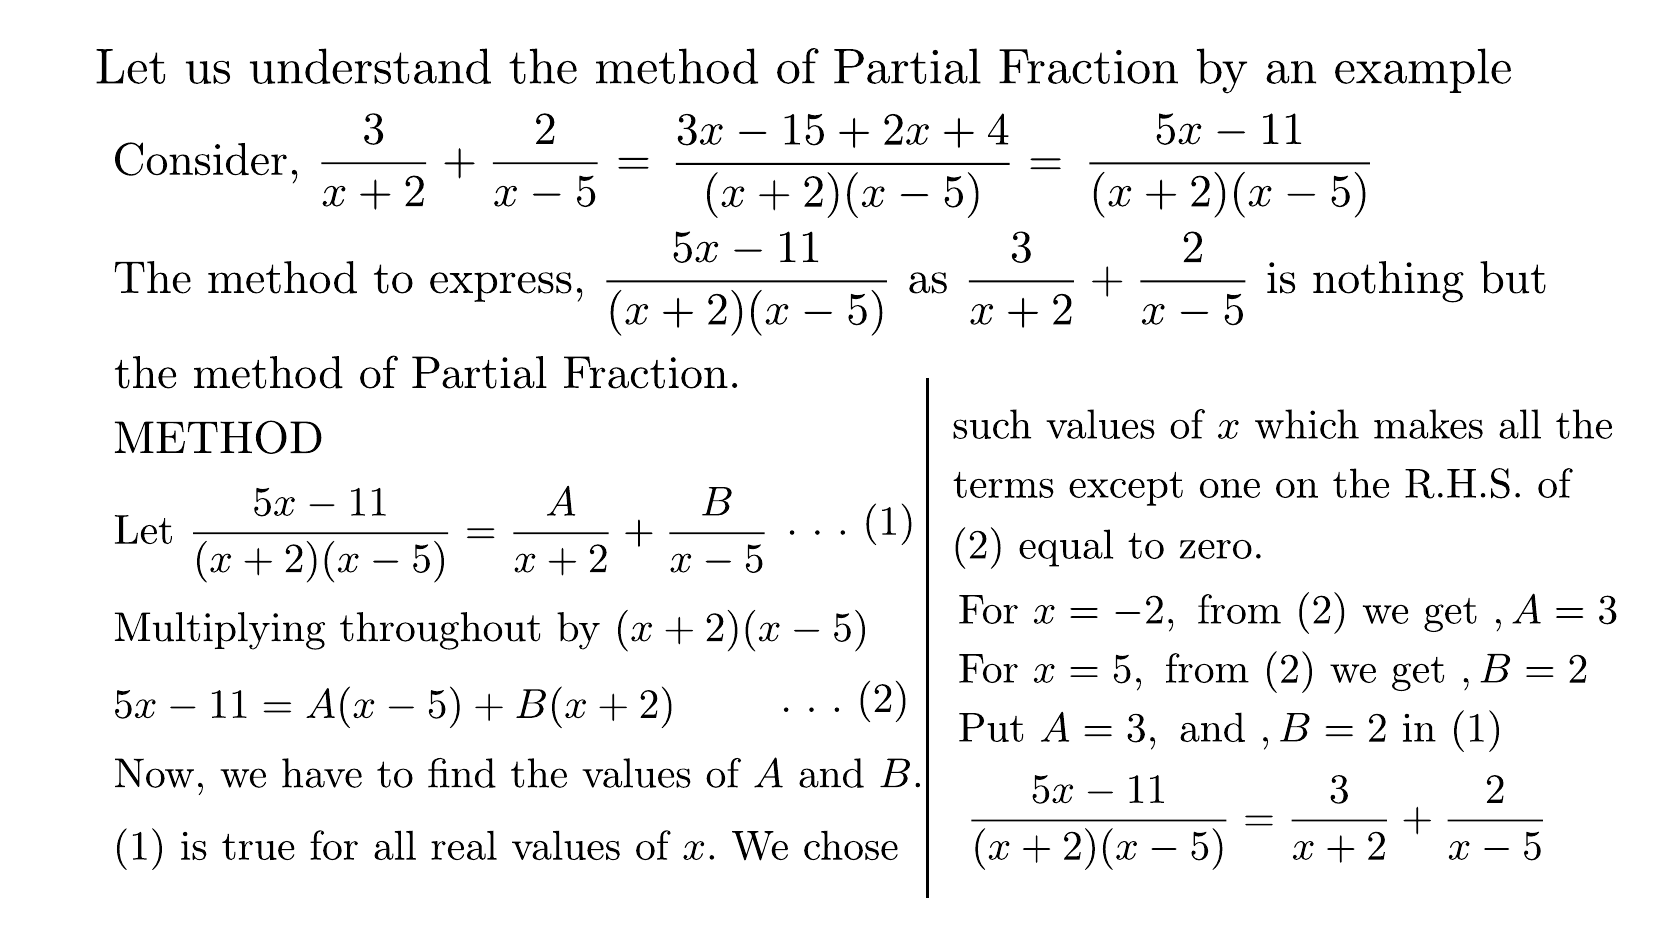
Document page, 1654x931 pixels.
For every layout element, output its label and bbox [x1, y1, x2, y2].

text_box [114, 485, 765, 583]
text_box [115, 757, 921, 796]
text_box [1089, 113, 1370, 218]
text_box [782, 680, 906, 723]
text_box [959, 710, 1499, 752]
text_box [114, 113, 649, 210]
text_box [114, 355, 738, 389]
text_box [114, 420, 322, 454]
text_box [114, 828, 898, 870]
text_box [953, 527, 1261, 569]
text_box [959, 651, 1587, 693]
text_box [675, 113, 1061, 218]
text_box [115, 686, 672, 729]
text_box [953, 409, 1613, 439]
text_box [96, 48, 1511, 94]
text_box [953, 468, 1573, 506]
text_box [959, 592, 1617, 634]
text_box [788, 503, 912, 546]
text_box [114, 231, 1546, 336]
text_box [114, 609, 865, 652]
subtitle [47, 35, 1630, 898]
text_box [971, 775, 1543, 870]
